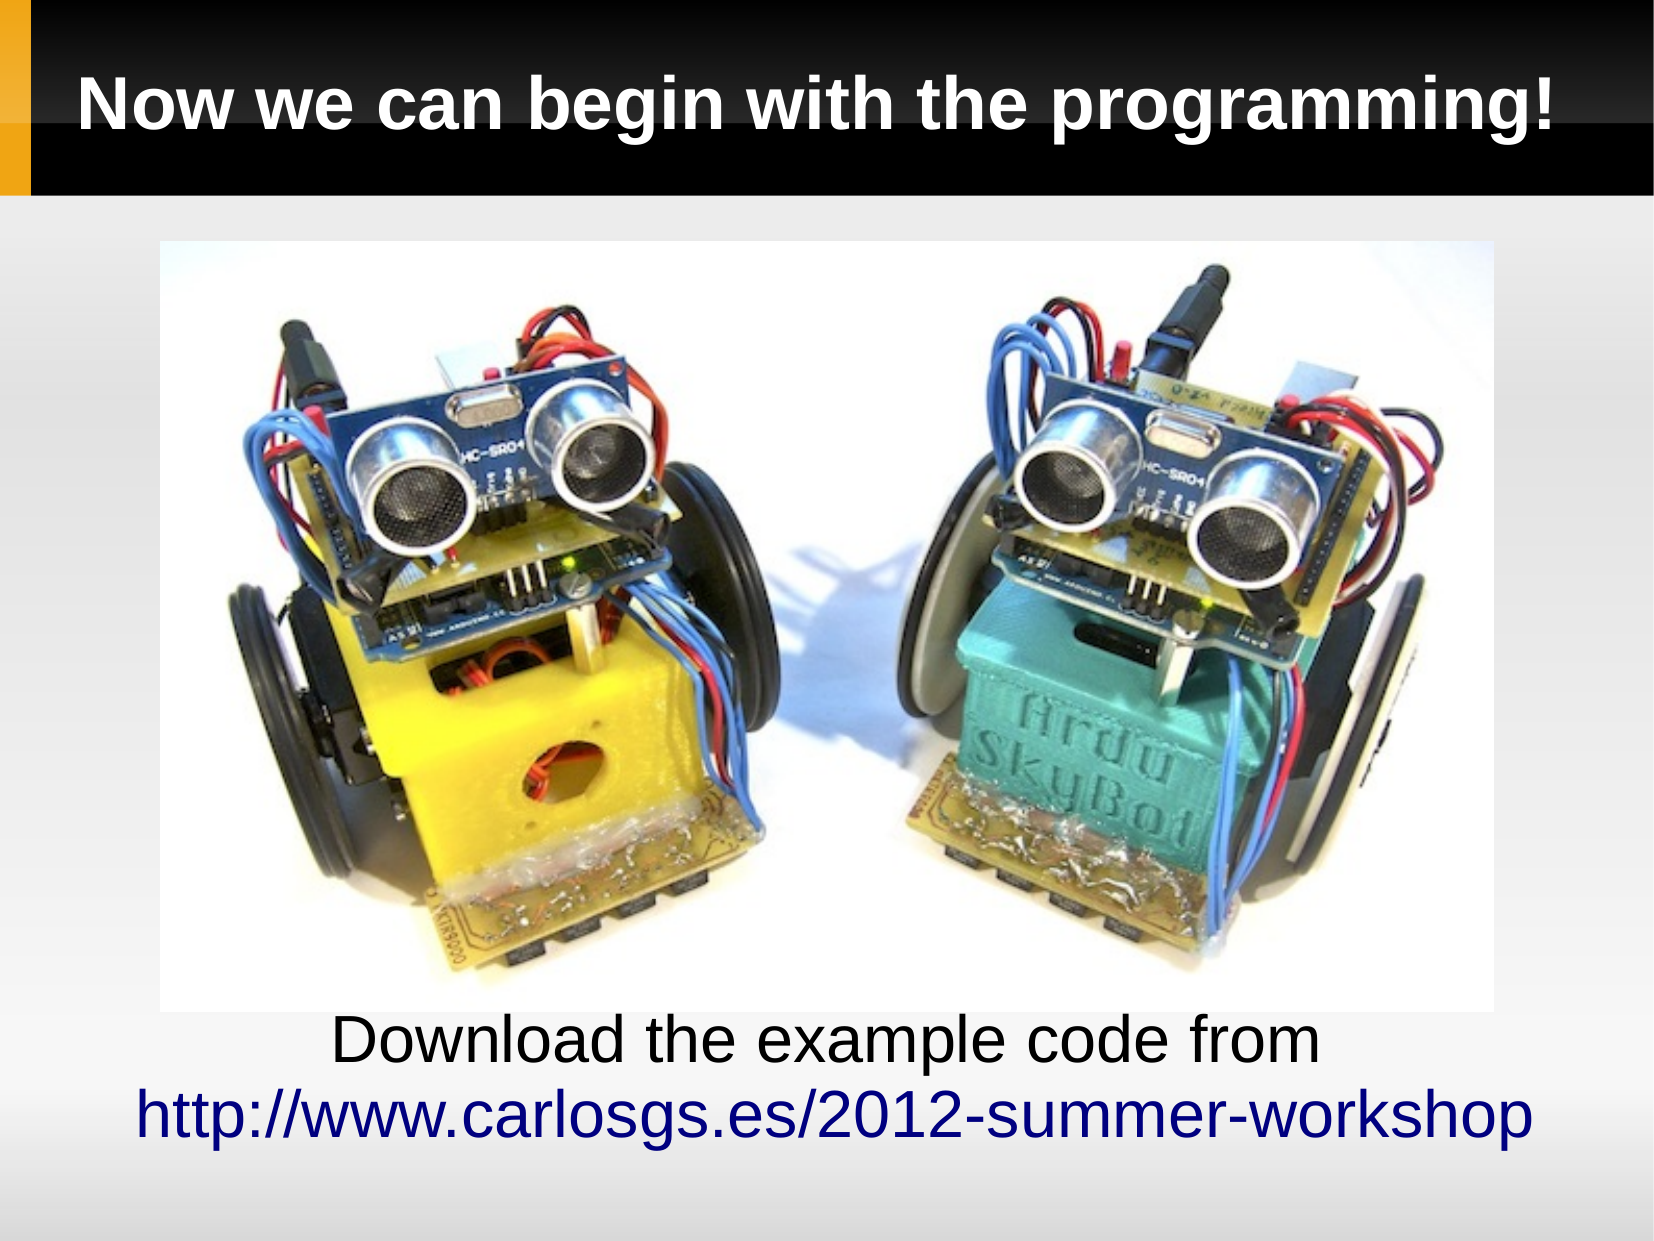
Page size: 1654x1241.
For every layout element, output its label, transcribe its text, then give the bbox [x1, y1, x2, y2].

picture [0, 0, 1654, 992]
text_box Download the example code from http://www.carlosgs.es/2012-summer-workshop [0, 992, 1654, 1241]
title Now we can begin with the programming! [76, 0, 1565, 208]
